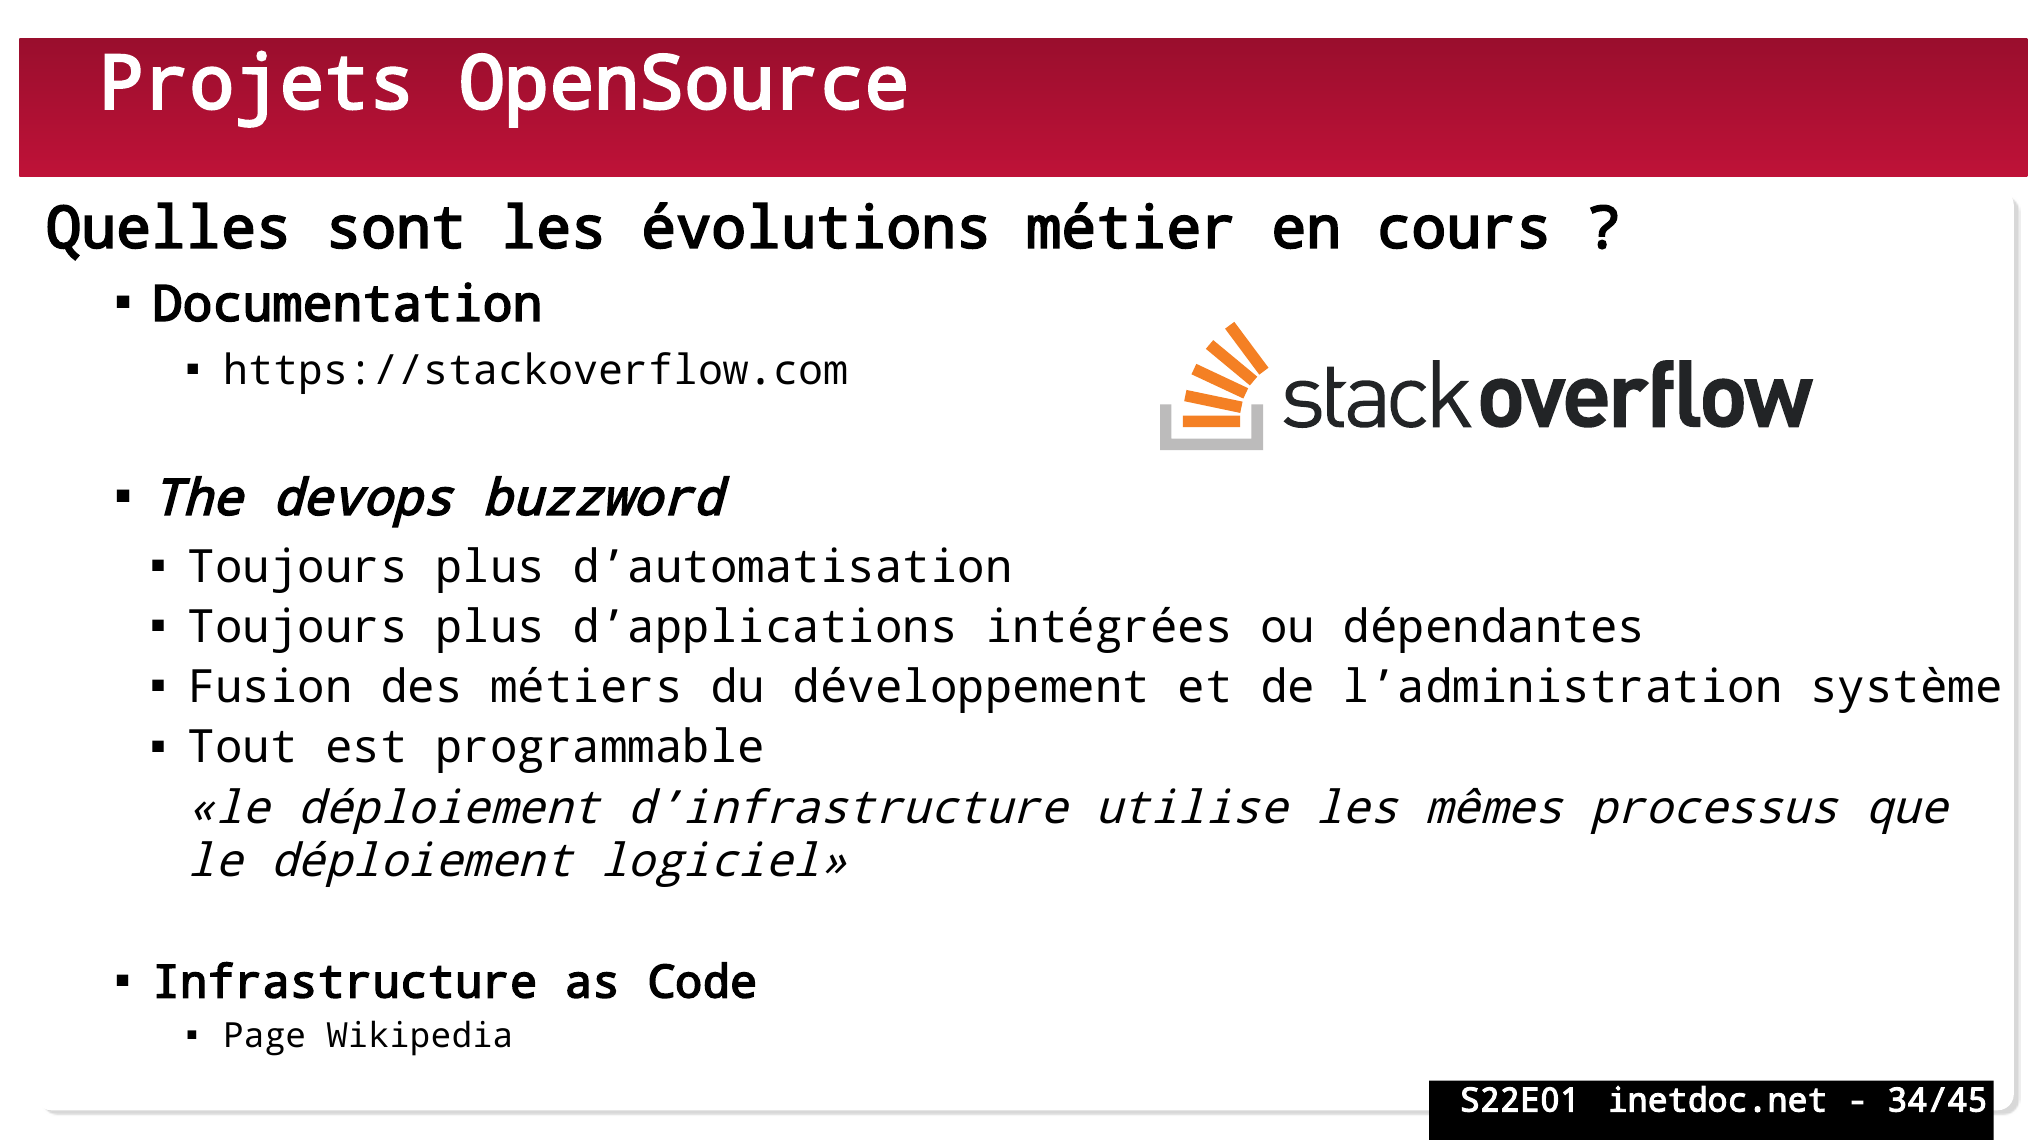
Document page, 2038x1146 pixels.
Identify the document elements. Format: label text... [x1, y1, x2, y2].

picture [1113, 295, 1867, 482]
text_box Quelles sont les évolutions métier en cours ? Documentation https://stackoverflow.com The devops buzzword Toujours plus d’automatisation Toujours plus d’applications intégrées ou dépendantes Fusion des métiers du développement et de l’administration système Tout est programmable «le déploiement d’infrastructure utilise les mêmes processus que le déploiement logiciel» Infrastructure as Code Page Wikipedia [35, 188, 2014, 1111]
text_box S22E01 inetdoc.net - 45/45 [1429, 1080, 1994, 1140]
text_box Projets OpenSource [19, 38, 2028, 177]
